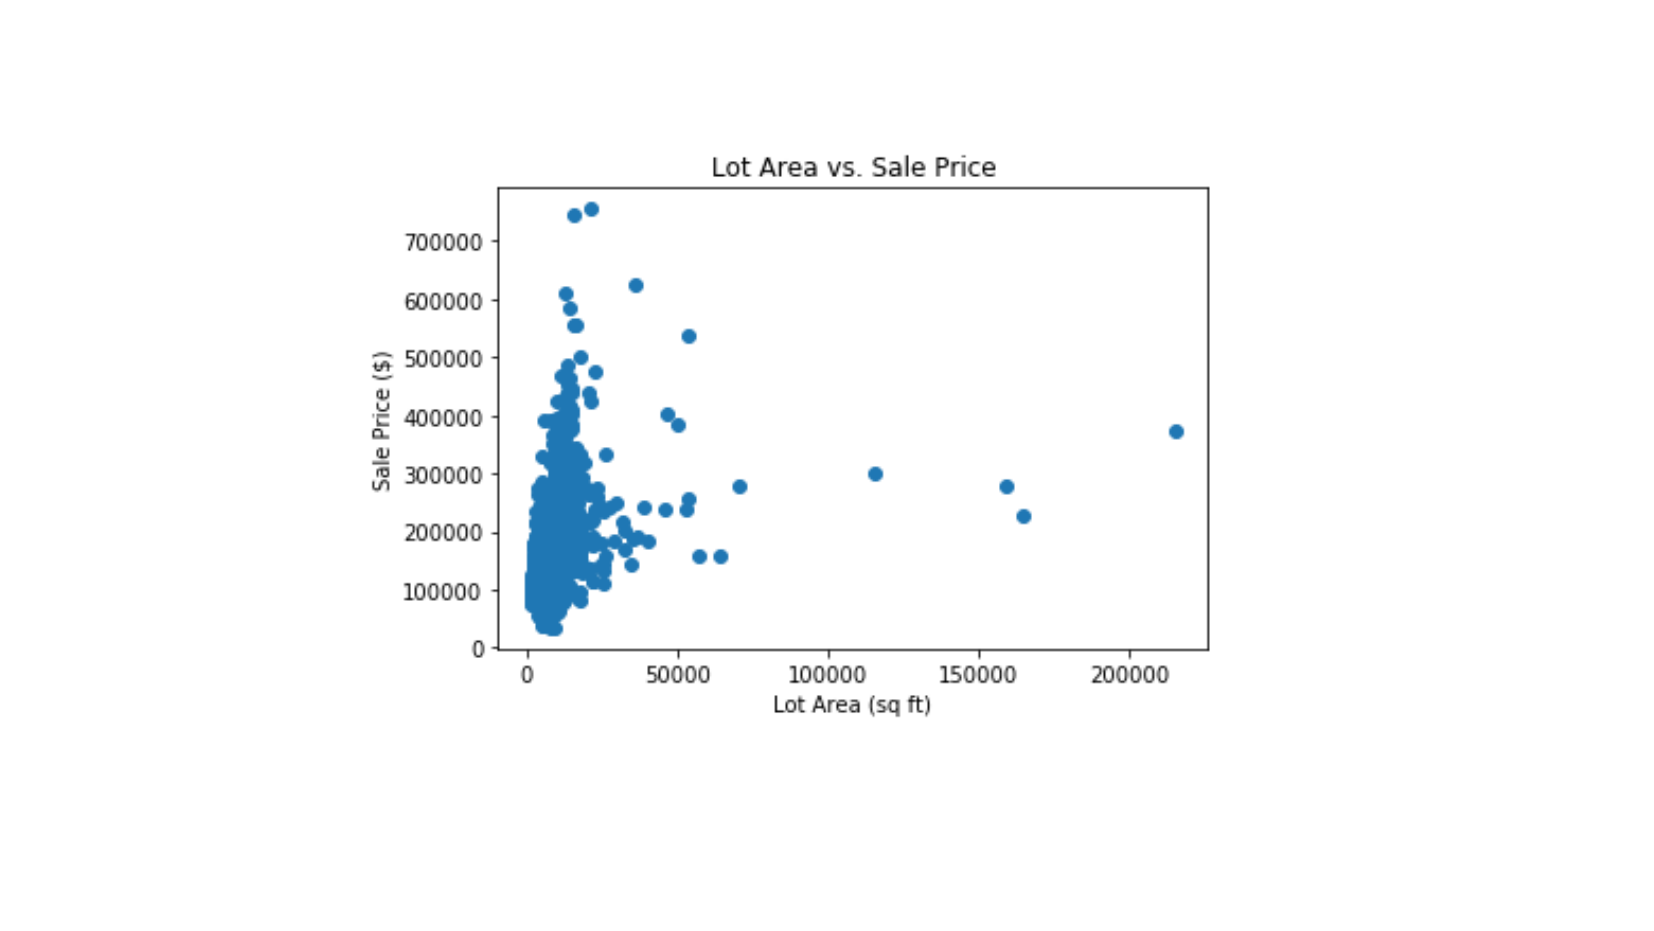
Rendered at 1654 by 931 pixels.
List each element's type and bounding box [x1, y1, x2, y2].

picture [358, 141, 1229, 730]
